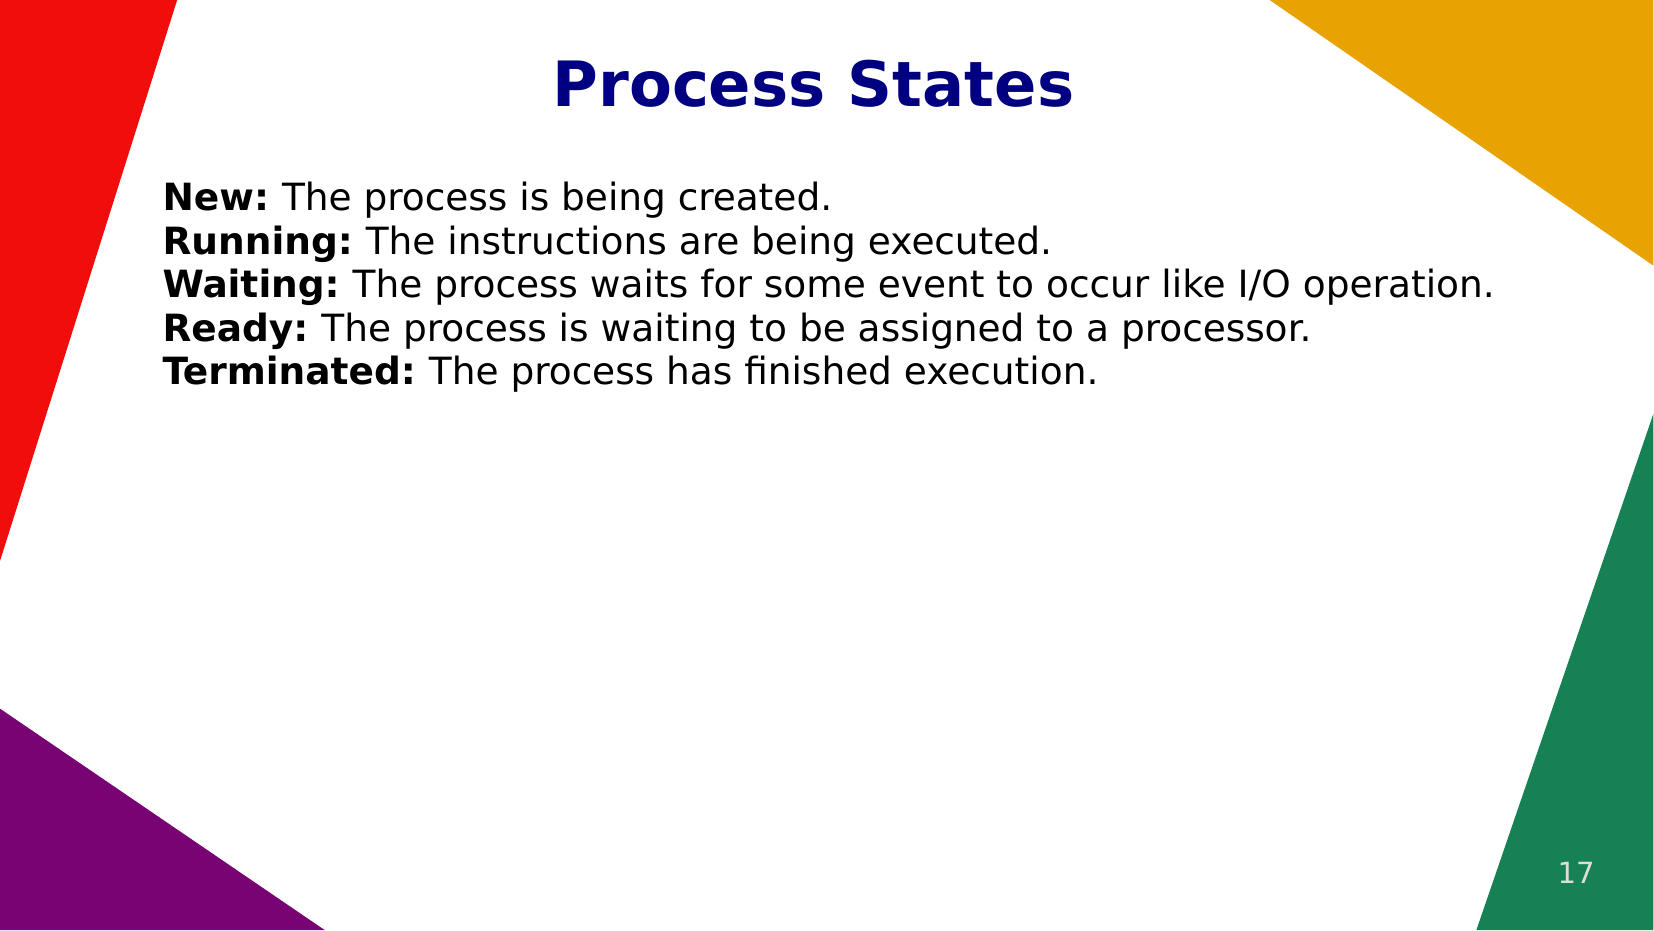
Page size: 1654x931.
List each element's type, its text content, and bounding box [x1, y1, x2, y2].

text_box New: The process is being created. Running: The instructions are being executed. Waiting: The process waits for some event to occur like I/O operation. Ready: The process is waiting to be assigned to a processor. Terminated: The process has finished execution. [147, 168, 1565, 532]
title Process States [105, 40, 1523, 130]
